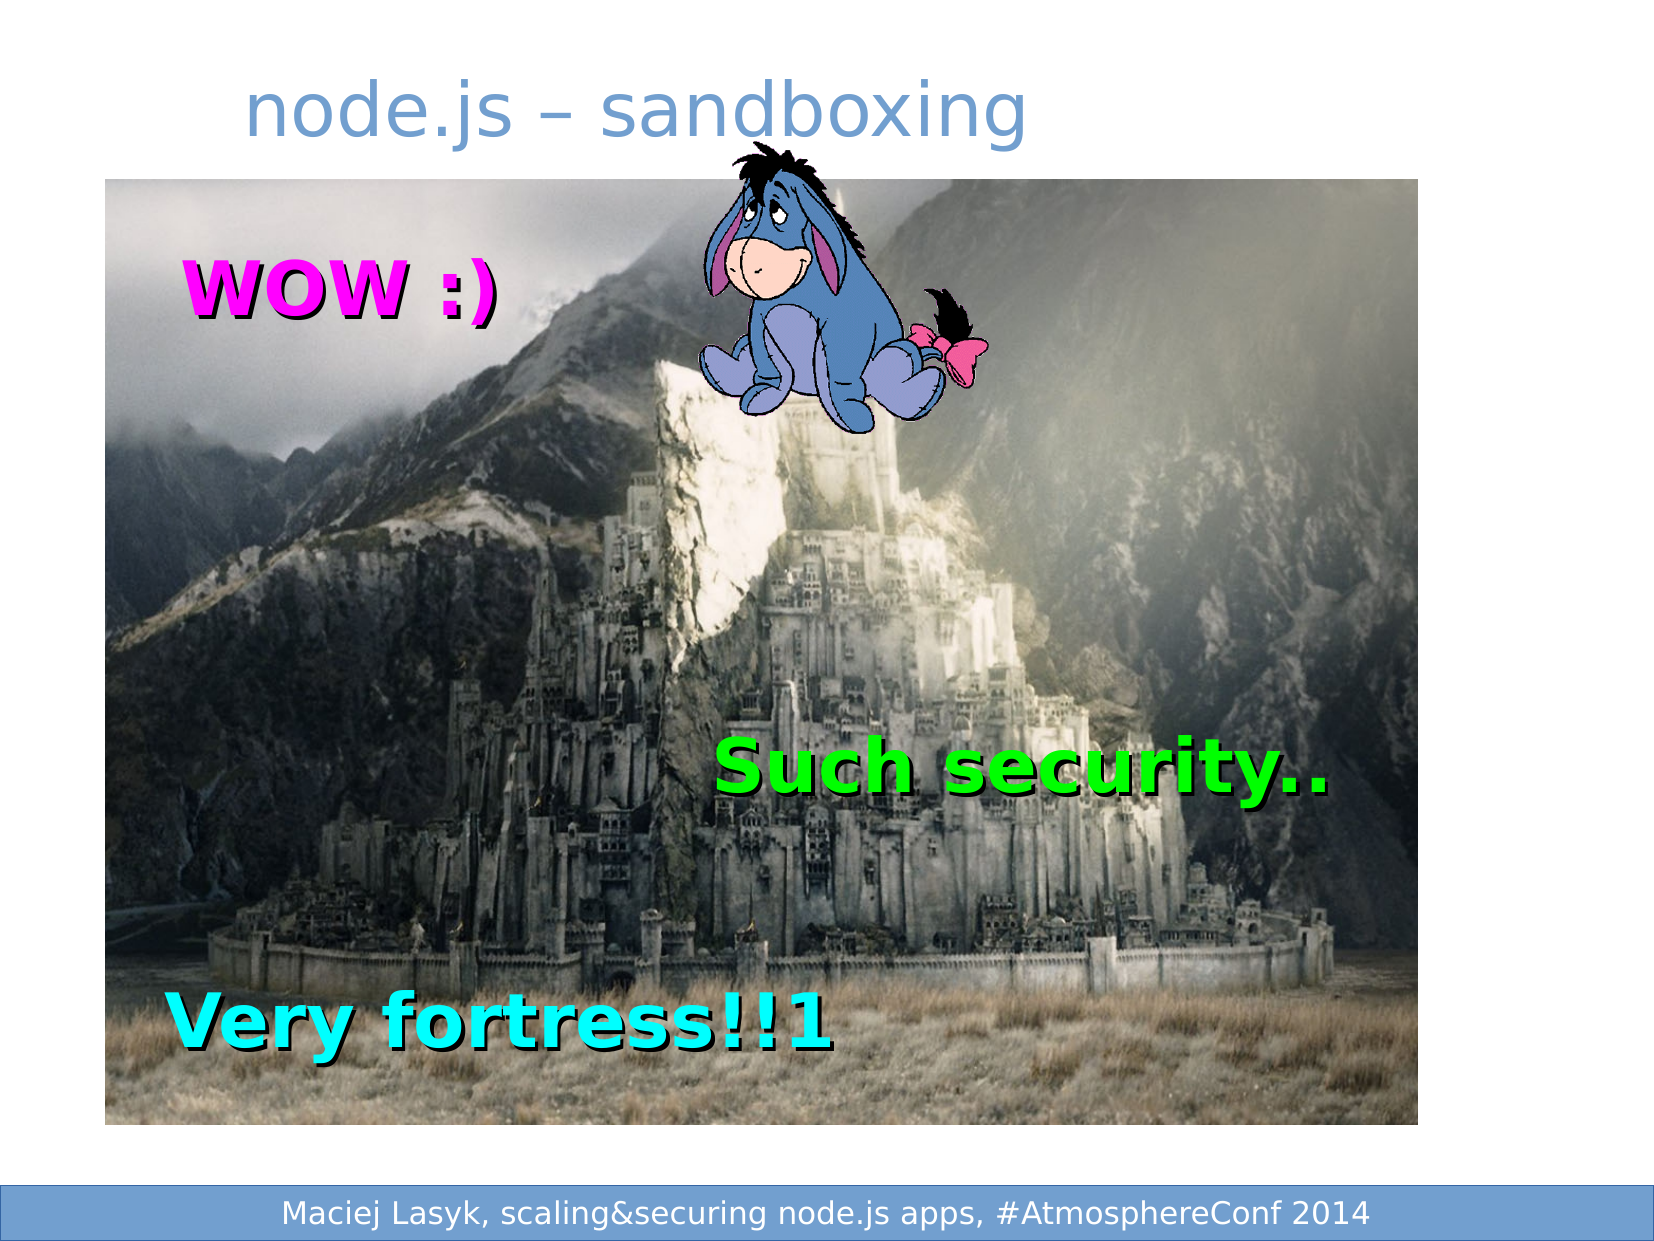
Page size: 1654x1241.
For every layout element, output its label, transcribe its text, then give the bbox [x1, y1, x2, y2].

text_box [0, 1185, 1654, 1241]
text_box Such security.. [696, 715, 1396, 826]
picture [105, 134, 1418, 1126]
text_box WOW :) [165, 238, 541, 341]
text_box Maciej Lasyk, scaling&securing node.js apps, #AtmosphereConf 2014 [266, 1188, 1388, 1240]
text_box node.js – sandboxing [228, 60, 1046, 163]
text_box Very fortress!!1 [150, 970, 902, 1081]
